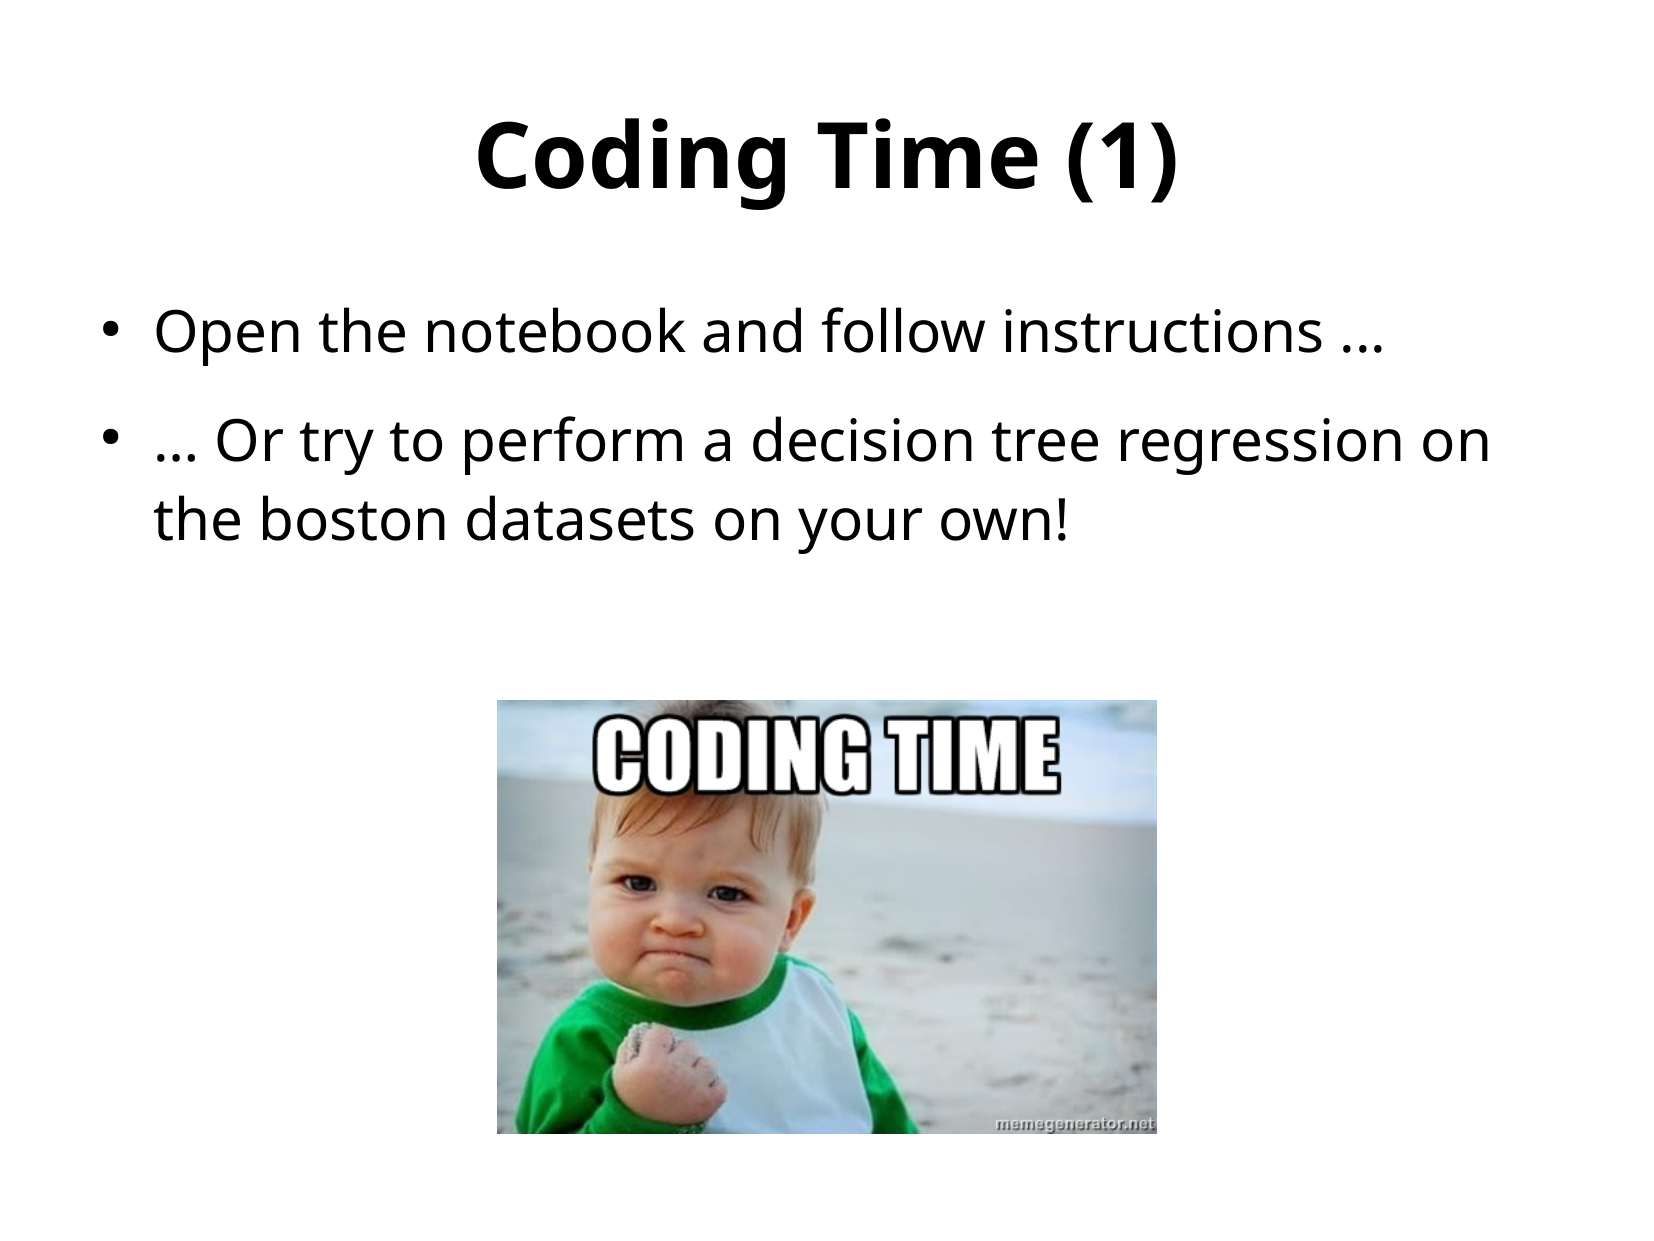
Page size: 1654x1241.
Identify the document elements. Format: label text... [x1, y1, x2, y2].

title Coding Time (1) [82, 49, 1571, 257]
picture [497, 700, 1157, 1134]
list Open the notebook and follow instructions ... … Or try to perform a decision tree regression on the boston datasets on your own! [82, 290, 1571, 1010]
